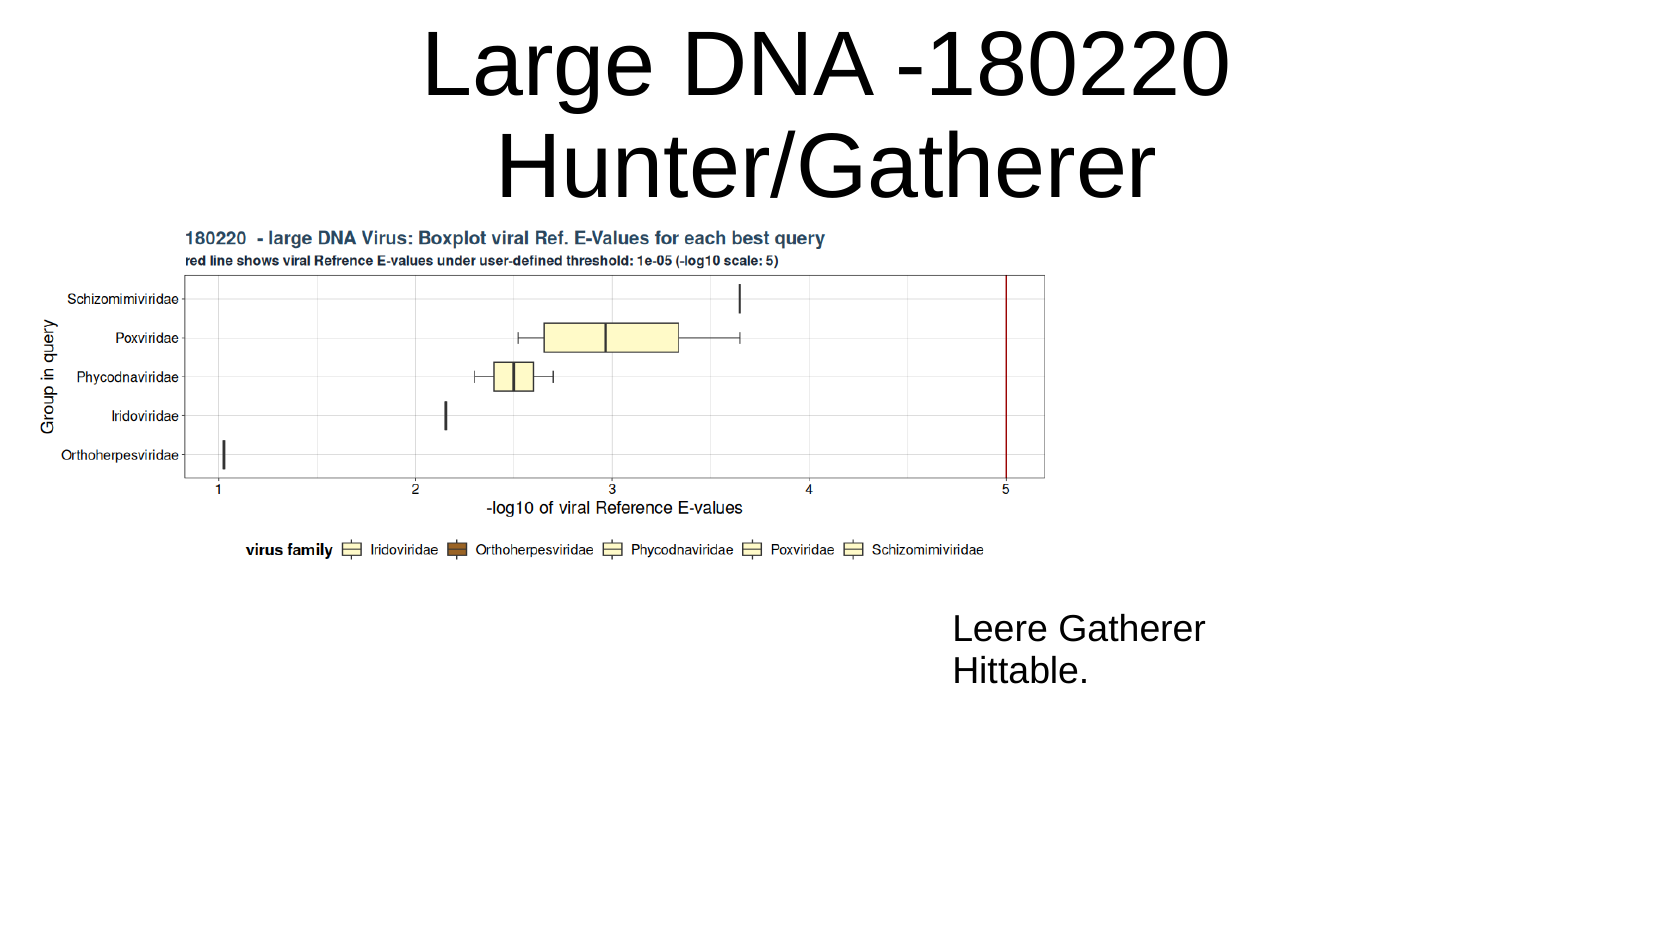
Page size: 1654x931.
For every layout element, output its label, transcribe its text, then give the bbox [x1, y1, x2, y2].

text_box Leere Gatherer Hittable. [937, 600, 1351, 751]
picture [34, 224, 1051, 574]
title Large DNA -180220 Hunter/Gatherer [82, 12, 1571, 218]
